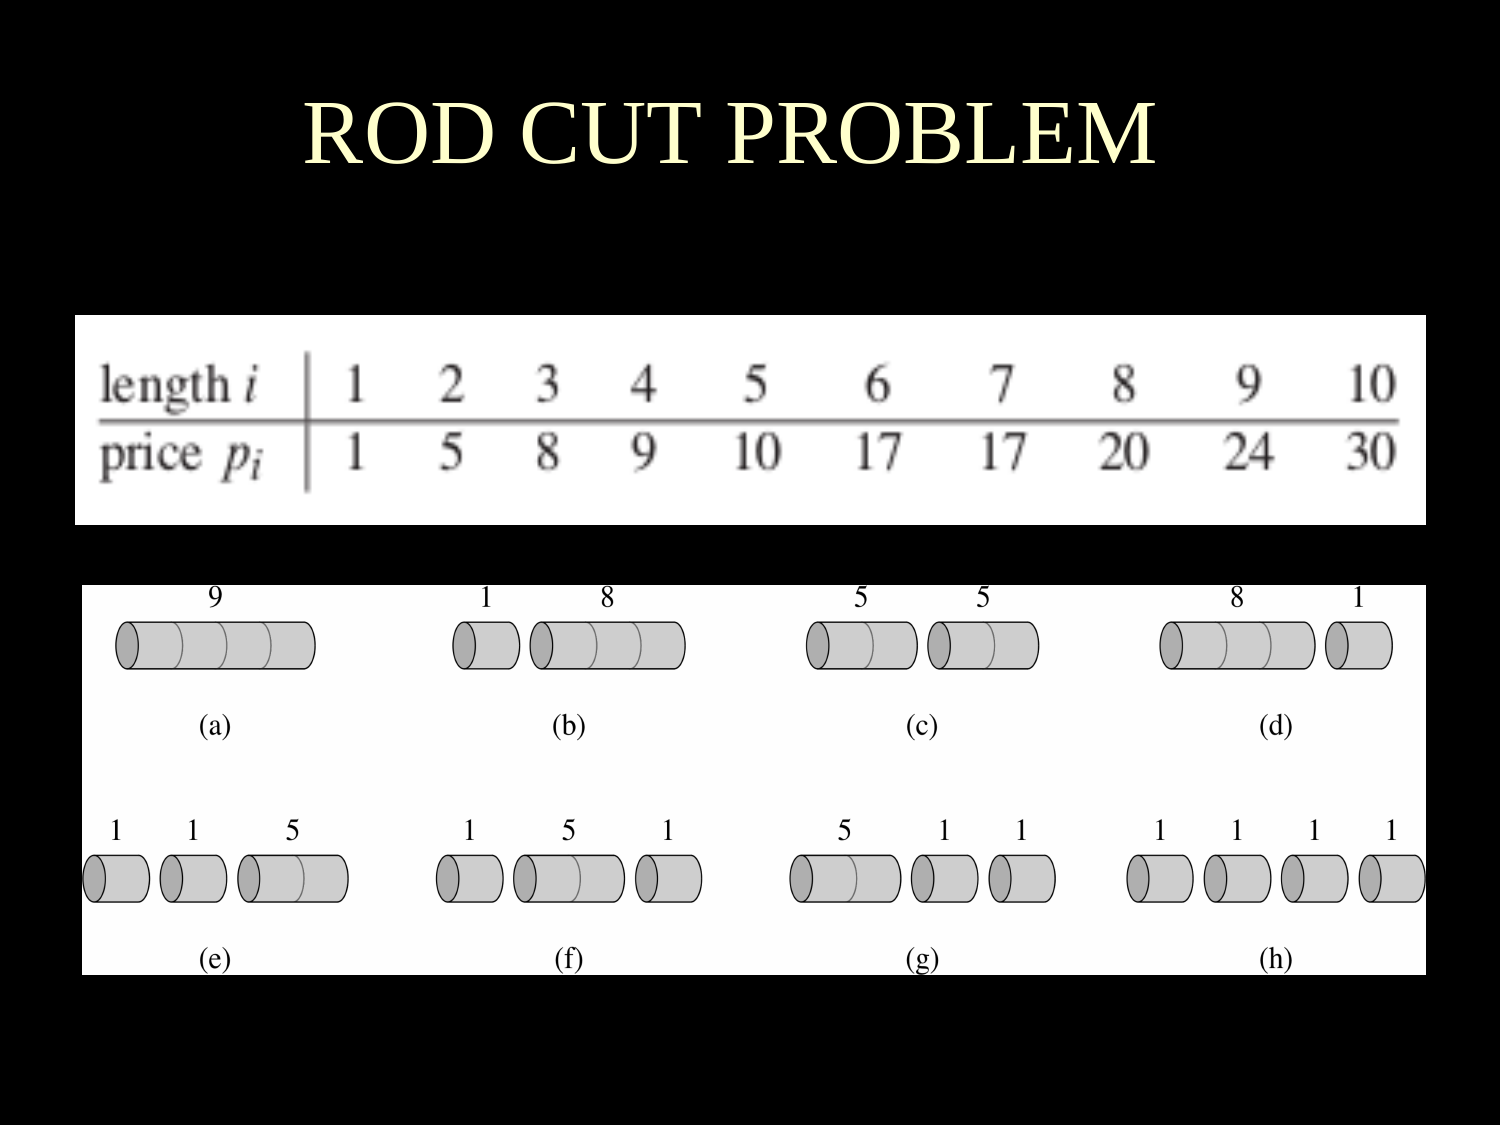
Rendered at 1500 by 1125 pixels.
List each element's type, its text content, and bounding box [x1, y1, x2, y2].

picture [82, 585, 1426, 976]
picture [75, 315, 1426, 526]
title ROD CUT PROBLEM [37, 37, 1426, 228]
